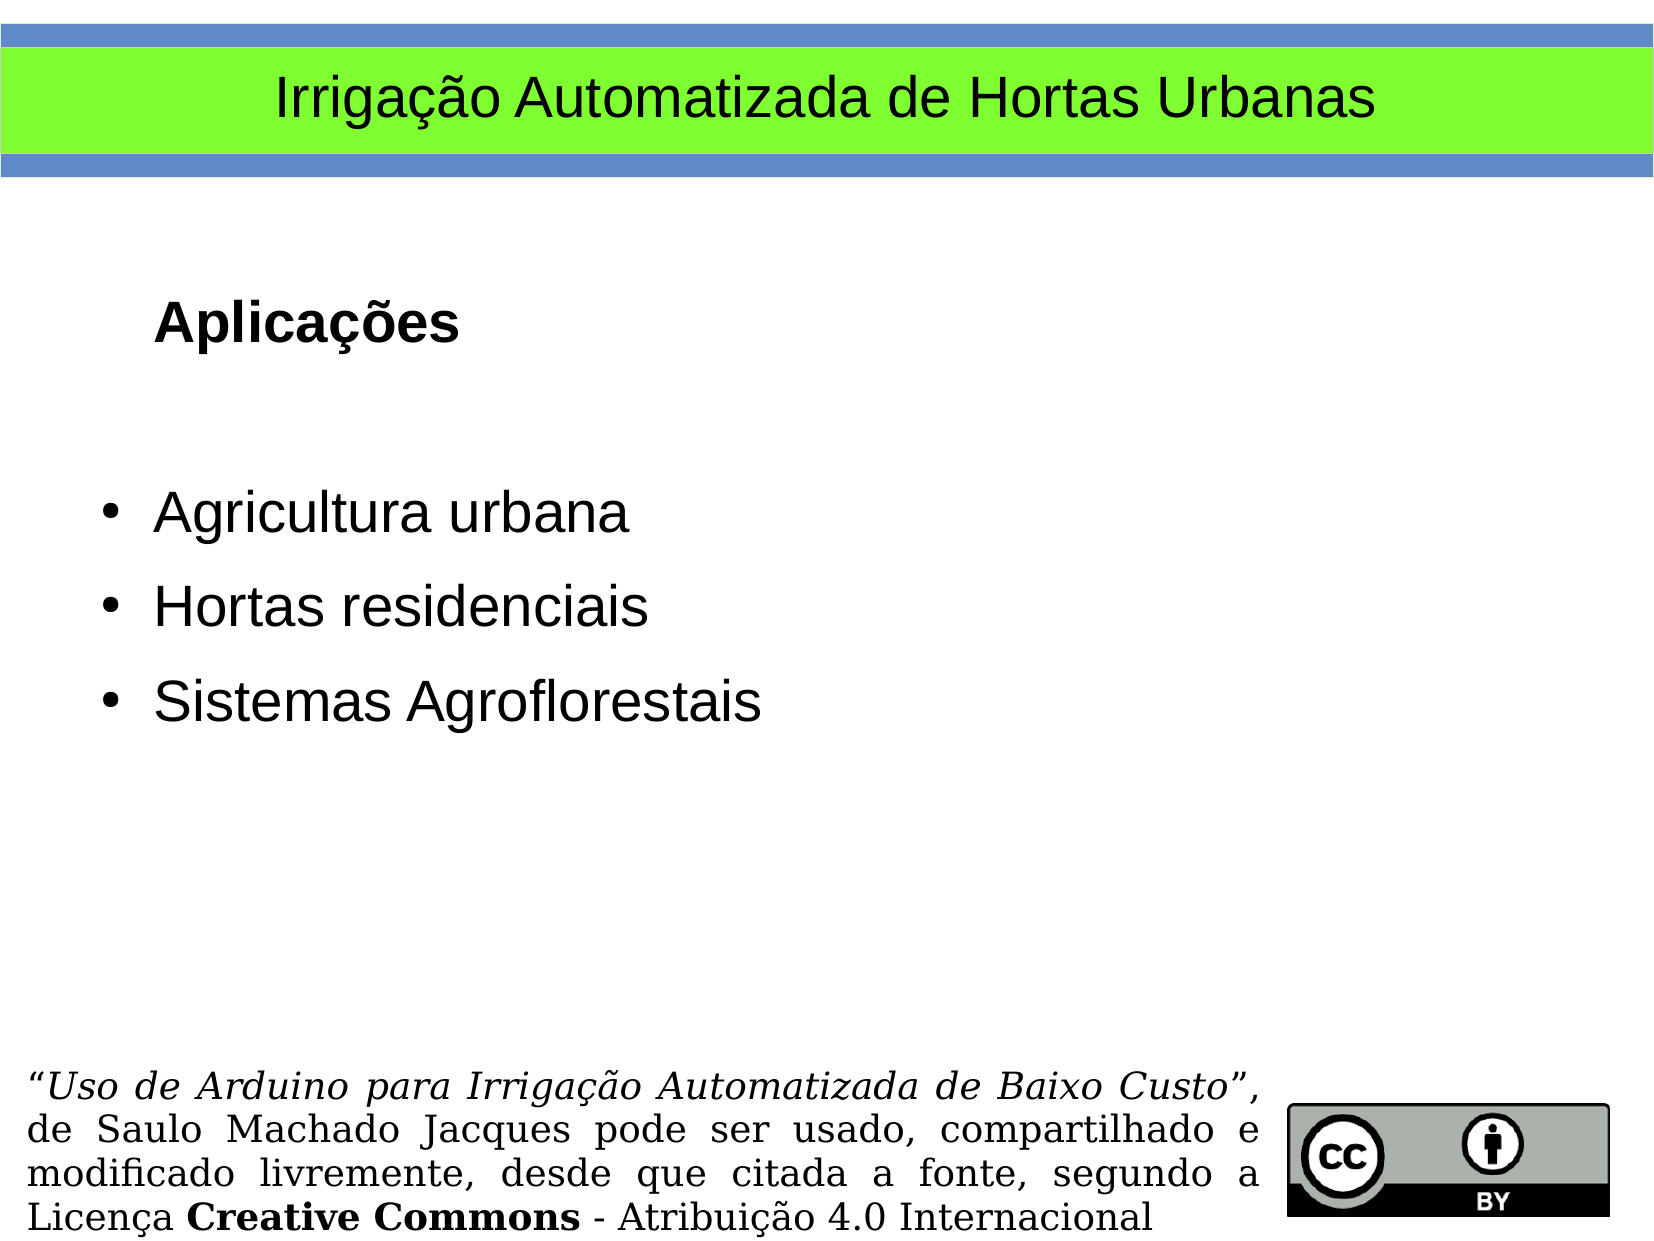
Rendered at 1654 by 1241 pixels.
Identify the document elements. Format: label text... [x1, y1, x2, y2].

text_box “Uso de Arduino para Irrigação Automatizada de Baixo Custo”, de Saulo Machado Jacques pode ser usado, compartilhado e modificado livremente, desde que citada a fonte, segundo a Licença Creative Commons - Atribuição 4.0 Internacional [11, 1057, 1276, 1241]
picture [1287, 1103, 1610, 1217]
list Aplicações Agricultura urbana Hortas residenciais Sistemas Agroflorestais [82, 290, 1571, 1010]
title Irrigação Automatizada de Hortas Urbanas [200, 41, 1512, 154]
text_box [0, 23, 1654, 178]
